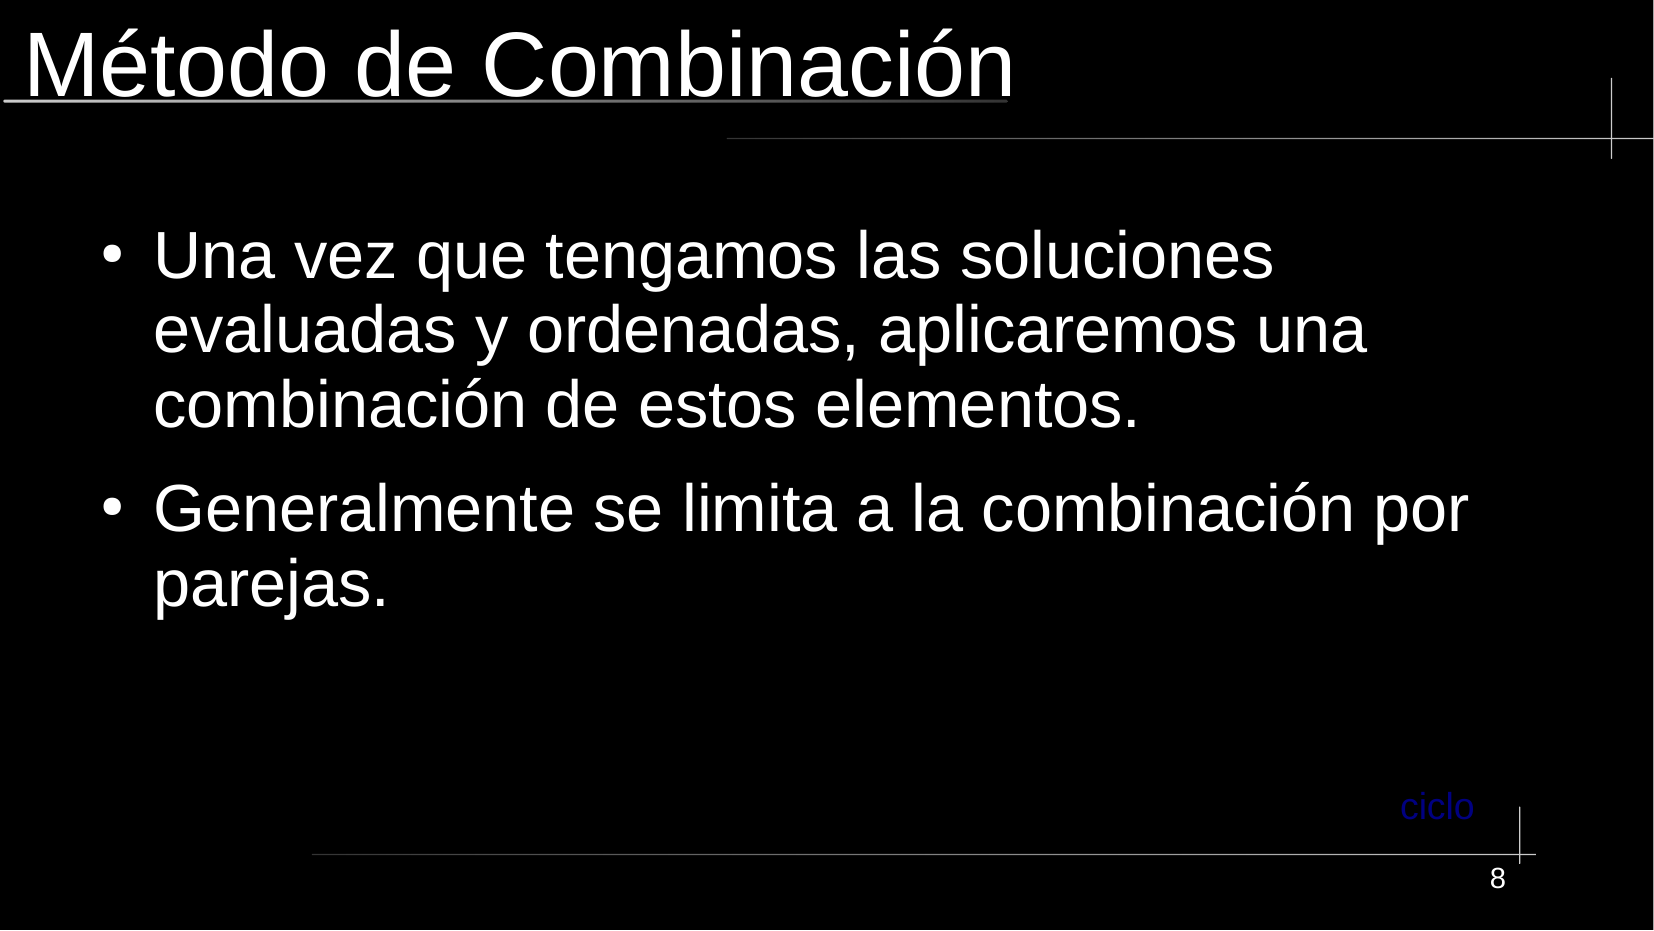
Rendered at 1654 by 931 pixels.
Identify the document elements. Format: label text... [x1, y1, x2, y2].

title Método de Combinación [23, 11, 1589, 119]
text_box ciclo [1385, 778, 1490, 840]
list Una vez que tengamos las soluciones evaluadas y ordenadas, aplicaremos una combinación de estos elementos. Generalmente se limita a la combinación por parejas. [82, 217, 1571, 758]
